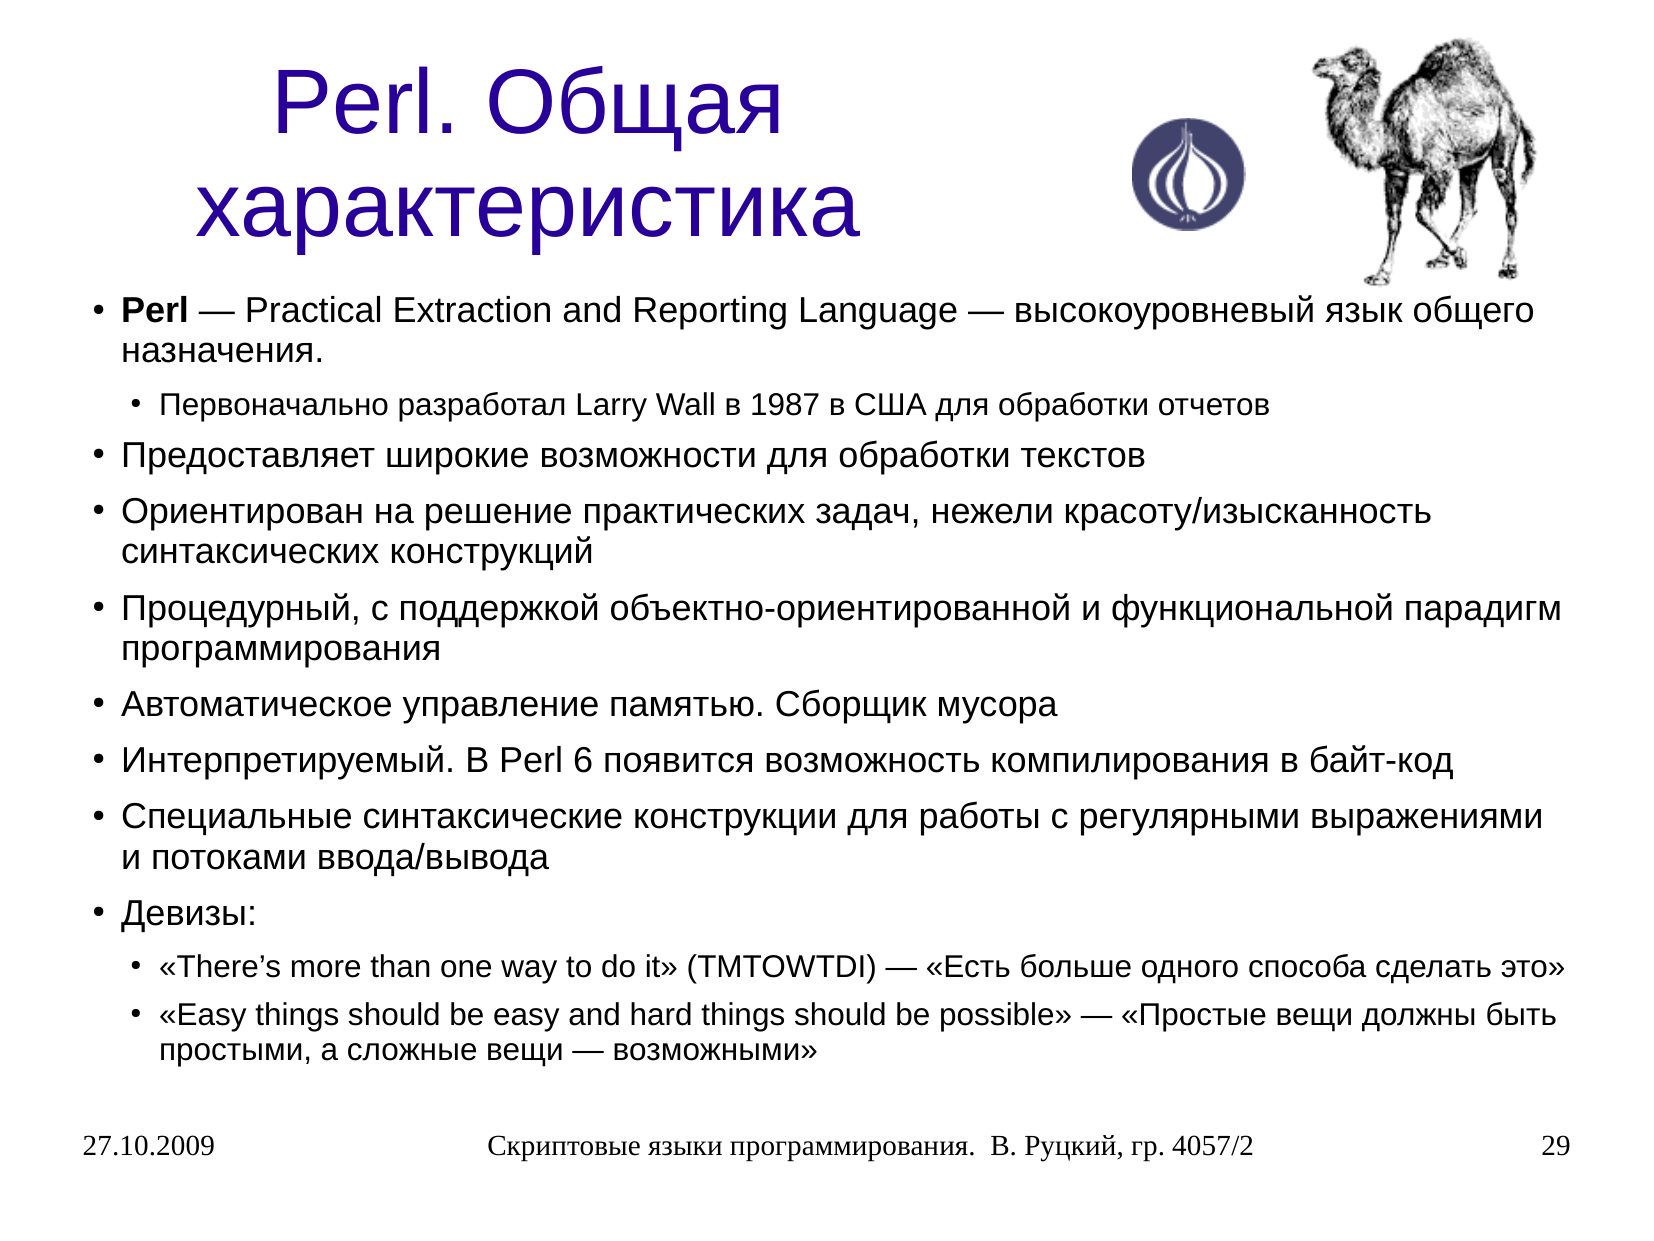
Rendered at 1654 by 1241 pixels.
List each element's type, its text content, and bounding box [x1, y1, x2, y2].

picture [1299, 29, 1554, 293]
title Perl. Общая характеристика [82, 50, 975, 256]
picture [1132, 118, 1246, 232]
list Perl — Practical Extraction and Reporting Language — высокоуровневый язык общего назначения. Первоначально разработал Larry Wall в 1987 в США для обработки отчетов Предоставляет широкие возможности для обработки текстов Ориентирован на решение практических задач, нежели красоту/изысканность синтаксических конструкций Процедурный, c поддержкой объектно-ориентированной и функциональной парадигм программирования Автоматическое управление памятью. Сборщик мусора Интерпретируемый. В Perl 6 появится возможность компилирования в байт-код Специальные синтаксические конструкции для работы с регулярными выражениями и потоками ввода/вывода Девизы: «There’s more than one way to do it» (TMTOWTDI) — «Есть больше одного способа сделать это» «Easy things should be easy and hard things should be possible» — «Простые вещи должны быть простыми, а сложные вещи — возможными» [82, 290, 1571, 1109]
